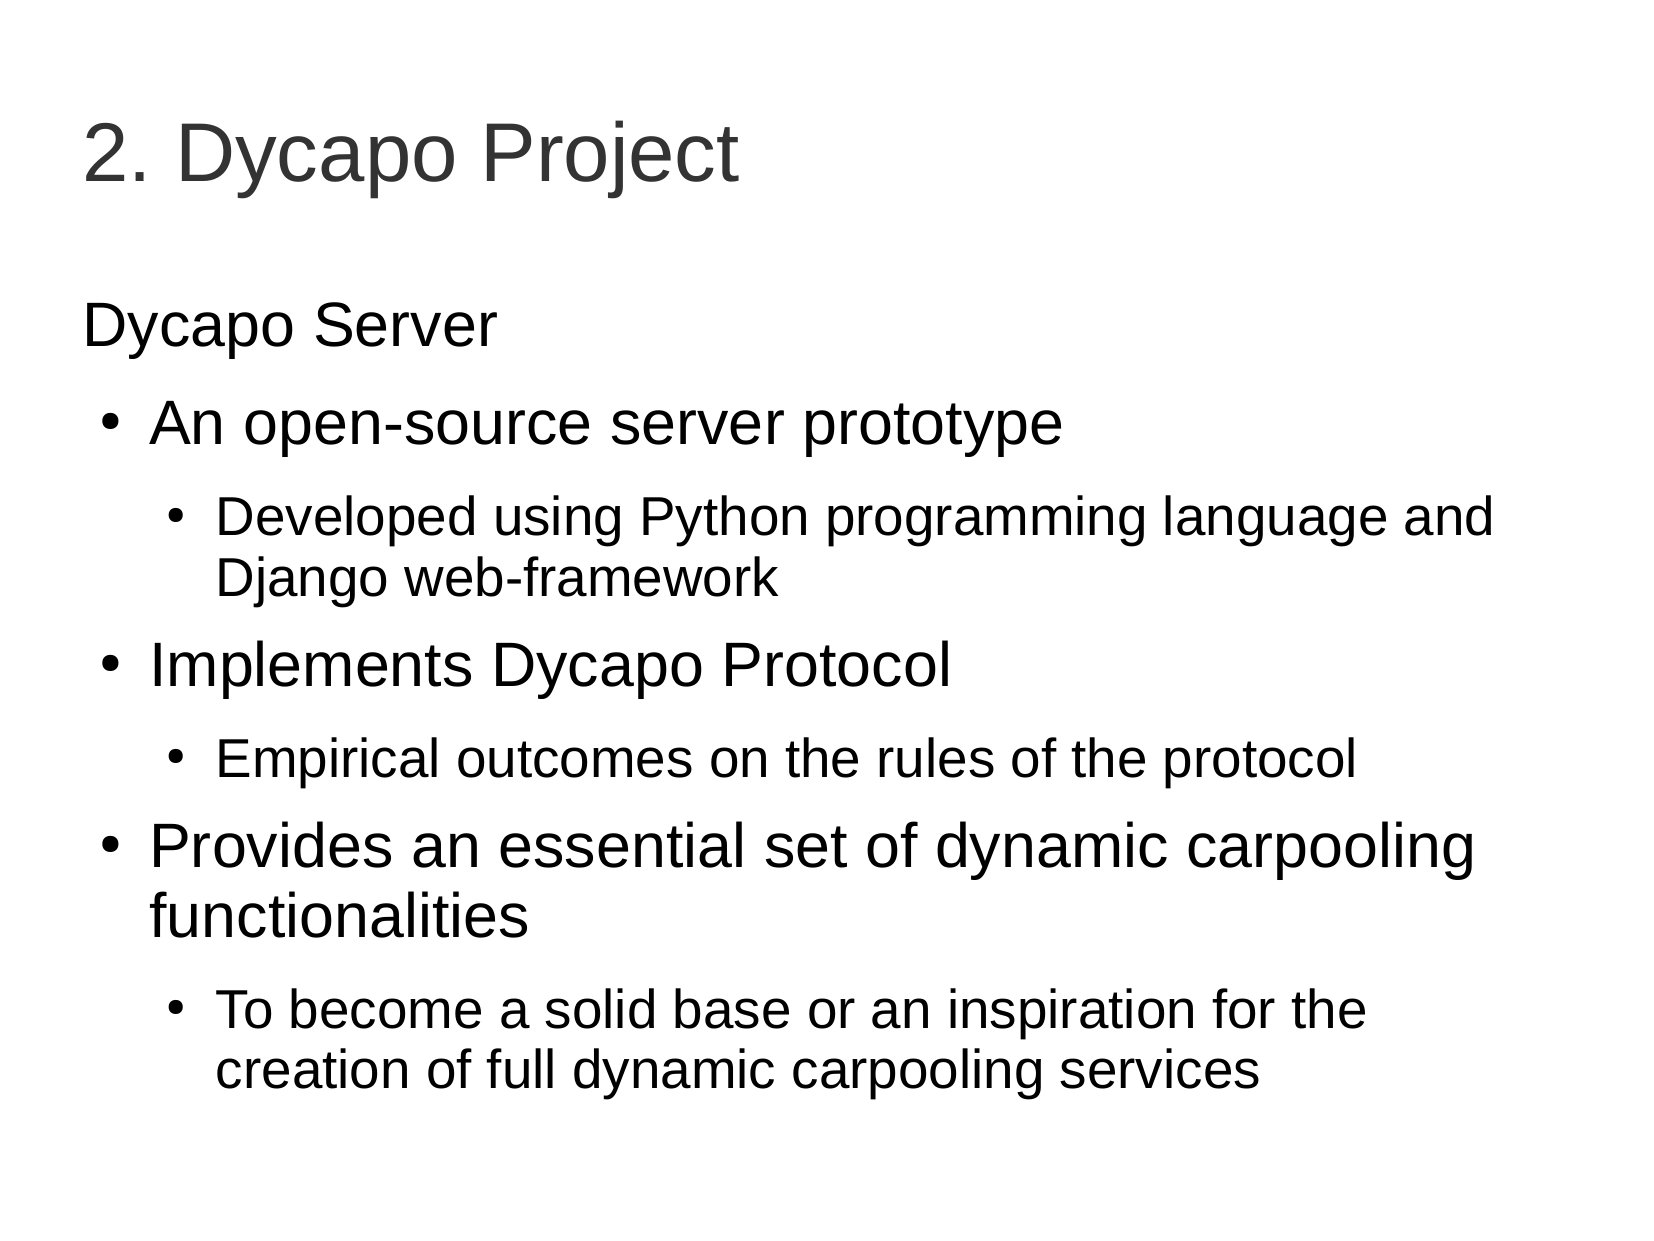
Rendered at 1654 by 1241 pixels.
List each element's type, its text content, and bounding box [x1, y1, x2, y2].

title 2. Dycapo Project [82, 49, 1571, 257]
list Dycapo Server An open-source server prototype Developed using Python programming language and Django web-framework Implements Dycapo Protocol Empirical outcomes on the rules of the protocol Provides an essential set of dynamic carpooling functionalities To become a solid base or an inspiration for the creation of full dynamic carpooling services [82, 290, 1571, 1109]
